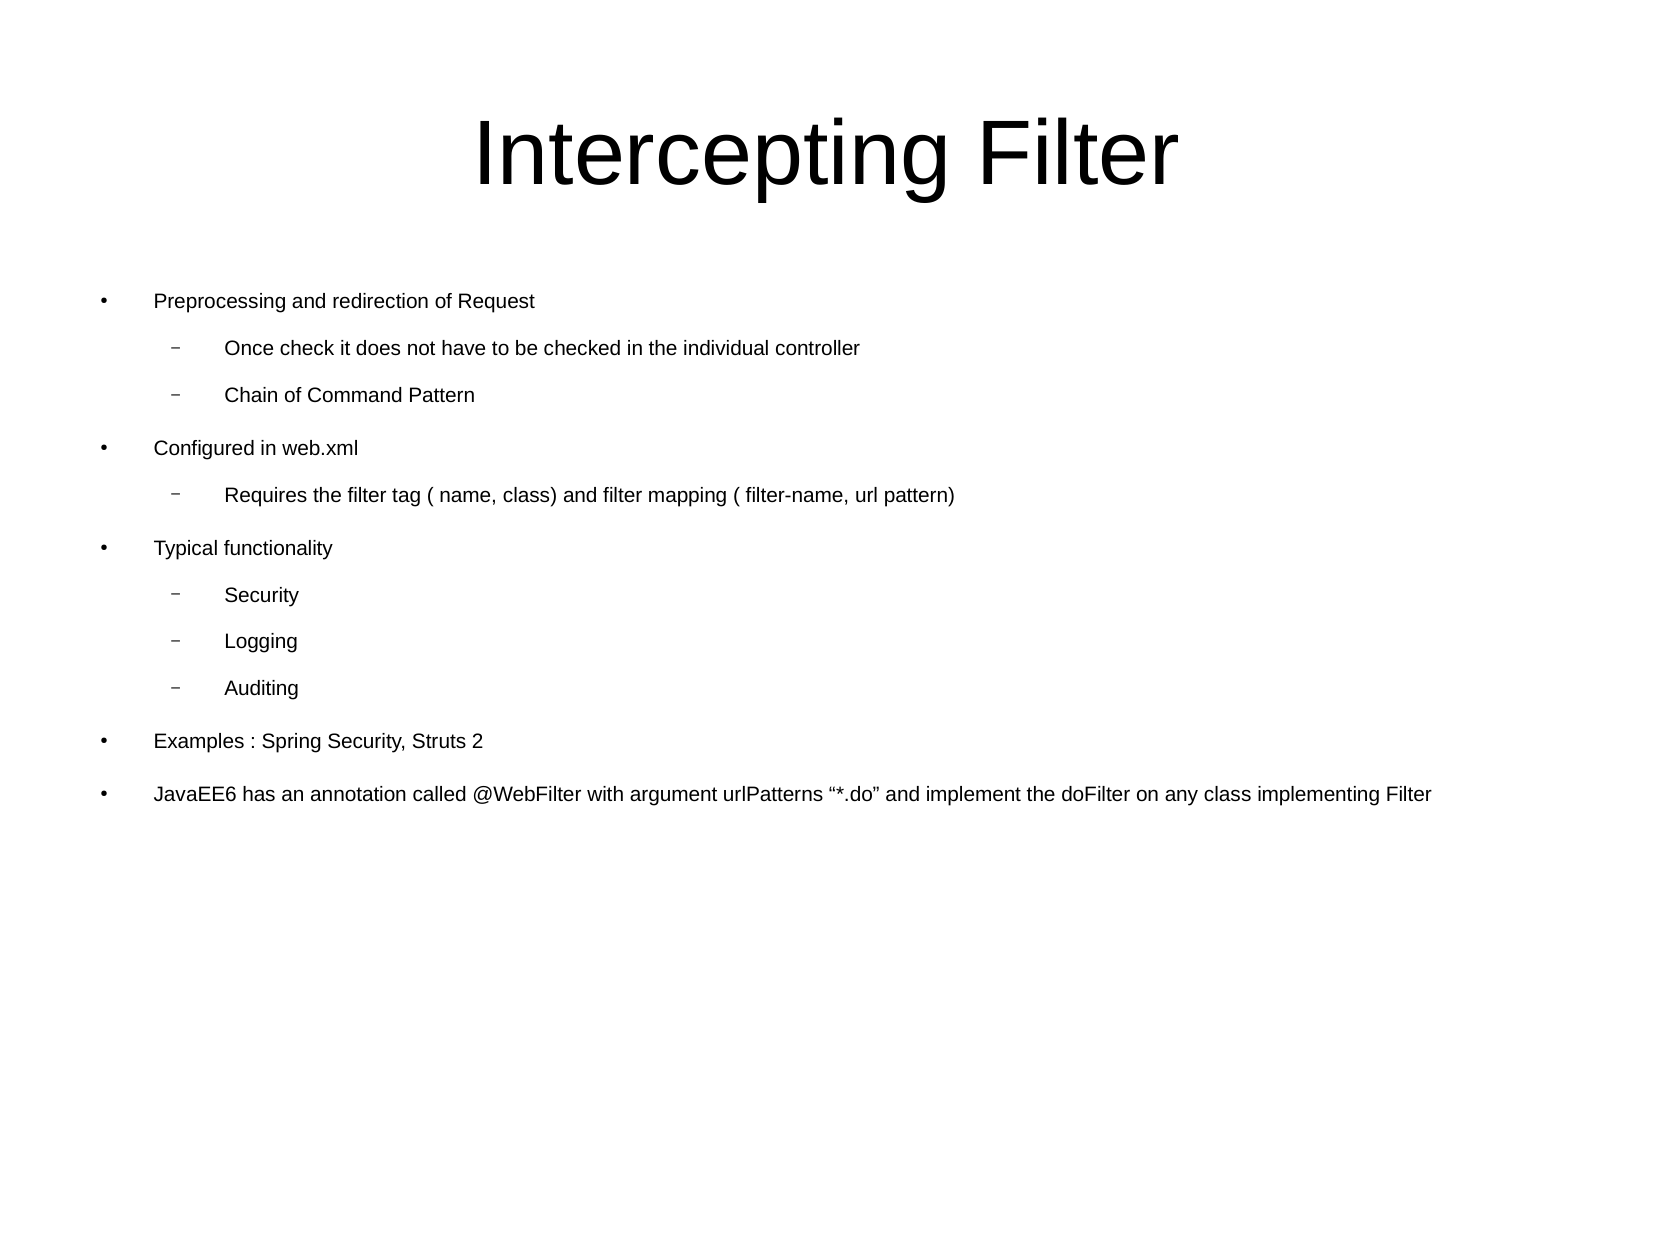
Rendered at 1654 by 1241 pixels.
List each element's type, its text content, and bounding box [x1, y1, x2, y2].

list Preprocessing and redirection of Request Once check it does not have to be checked in the individual controller Chain of Command Pattern Configured in web.xml Requires the filter tag ( name, class) and filter mapping ( filter-name, url pattern) Typical functionality Security Logging Auditing Examples : Spring Security, Struts 2 JavaEE6 has an annotation called @WebFilter with argument urlPatterns “*.do” and implement the doFilter on any class implementing Filter [82, 290, 1571, 1010]
title Intercepting Filter [82, 49, 1571, 257]
